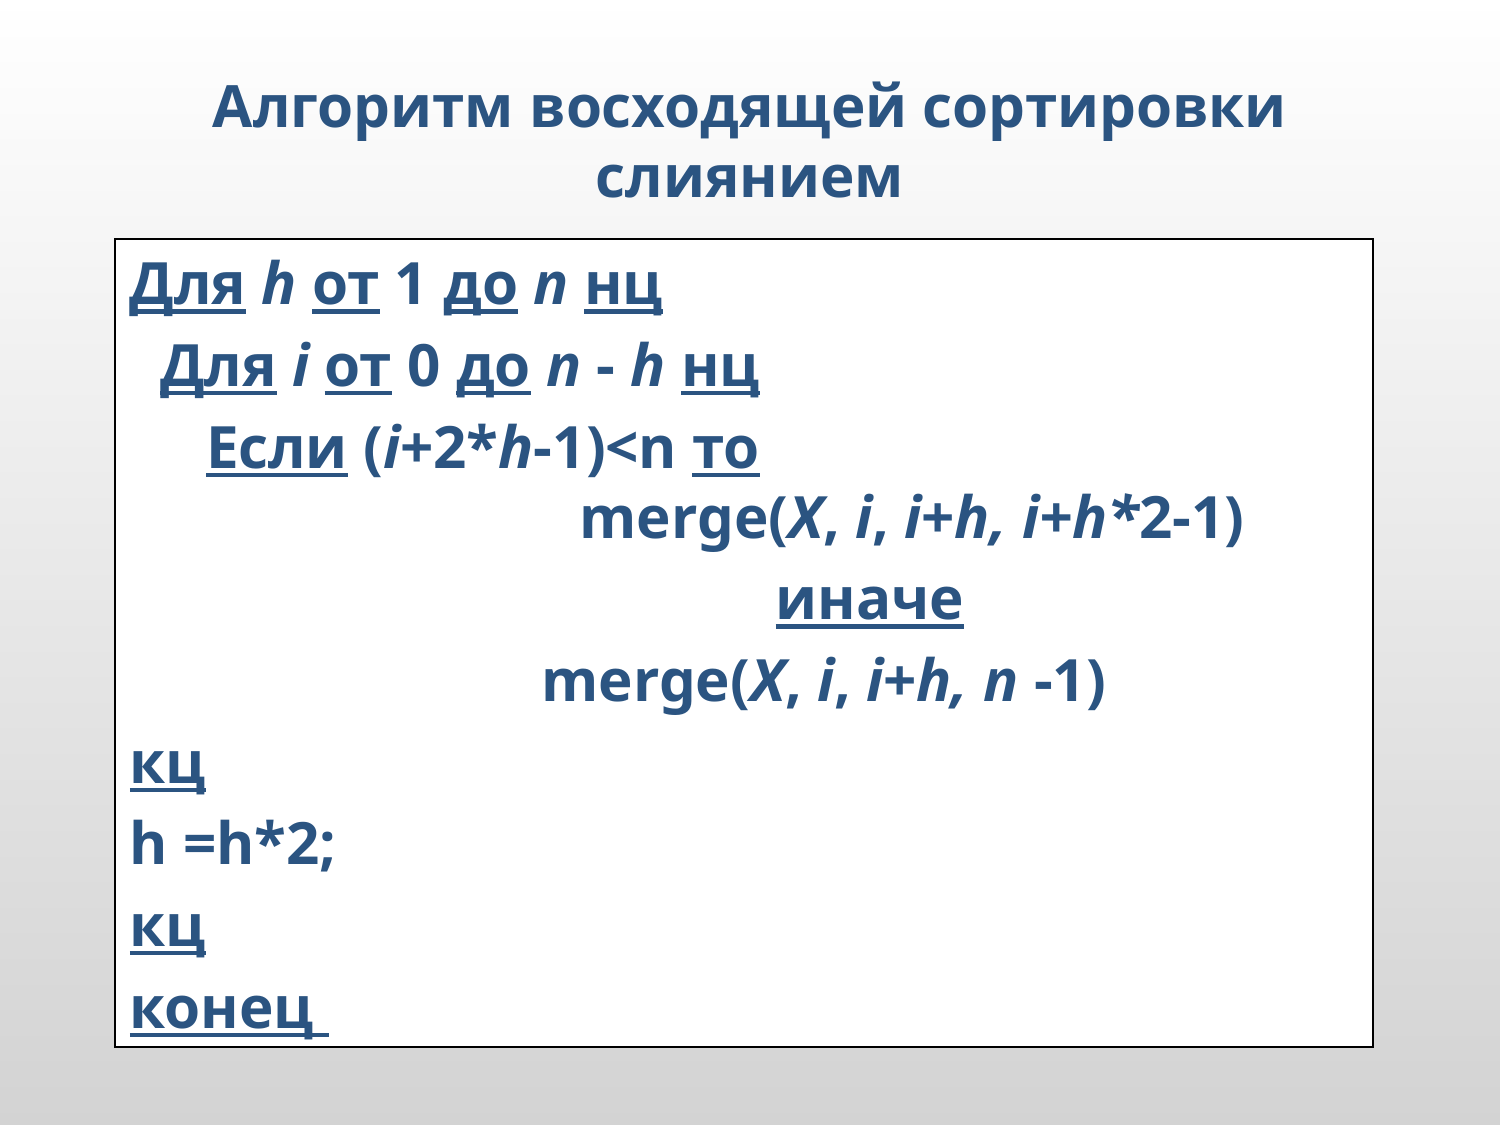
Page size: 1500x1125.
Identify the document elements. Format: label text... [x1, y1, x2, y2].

text_box Для h от 1 до n нц Для i от 0 до n - h нц Если (i+2*h-1)<n то merge(X, i, i+h, i+h*2-1) иначе merge(X, i, i+h, n -1) кц h =h*2; кц конец [115, 238, 1373, 1048]
text_box Алгоритм восходящей сортировки слиянием [74, 62, 1425, 215]
